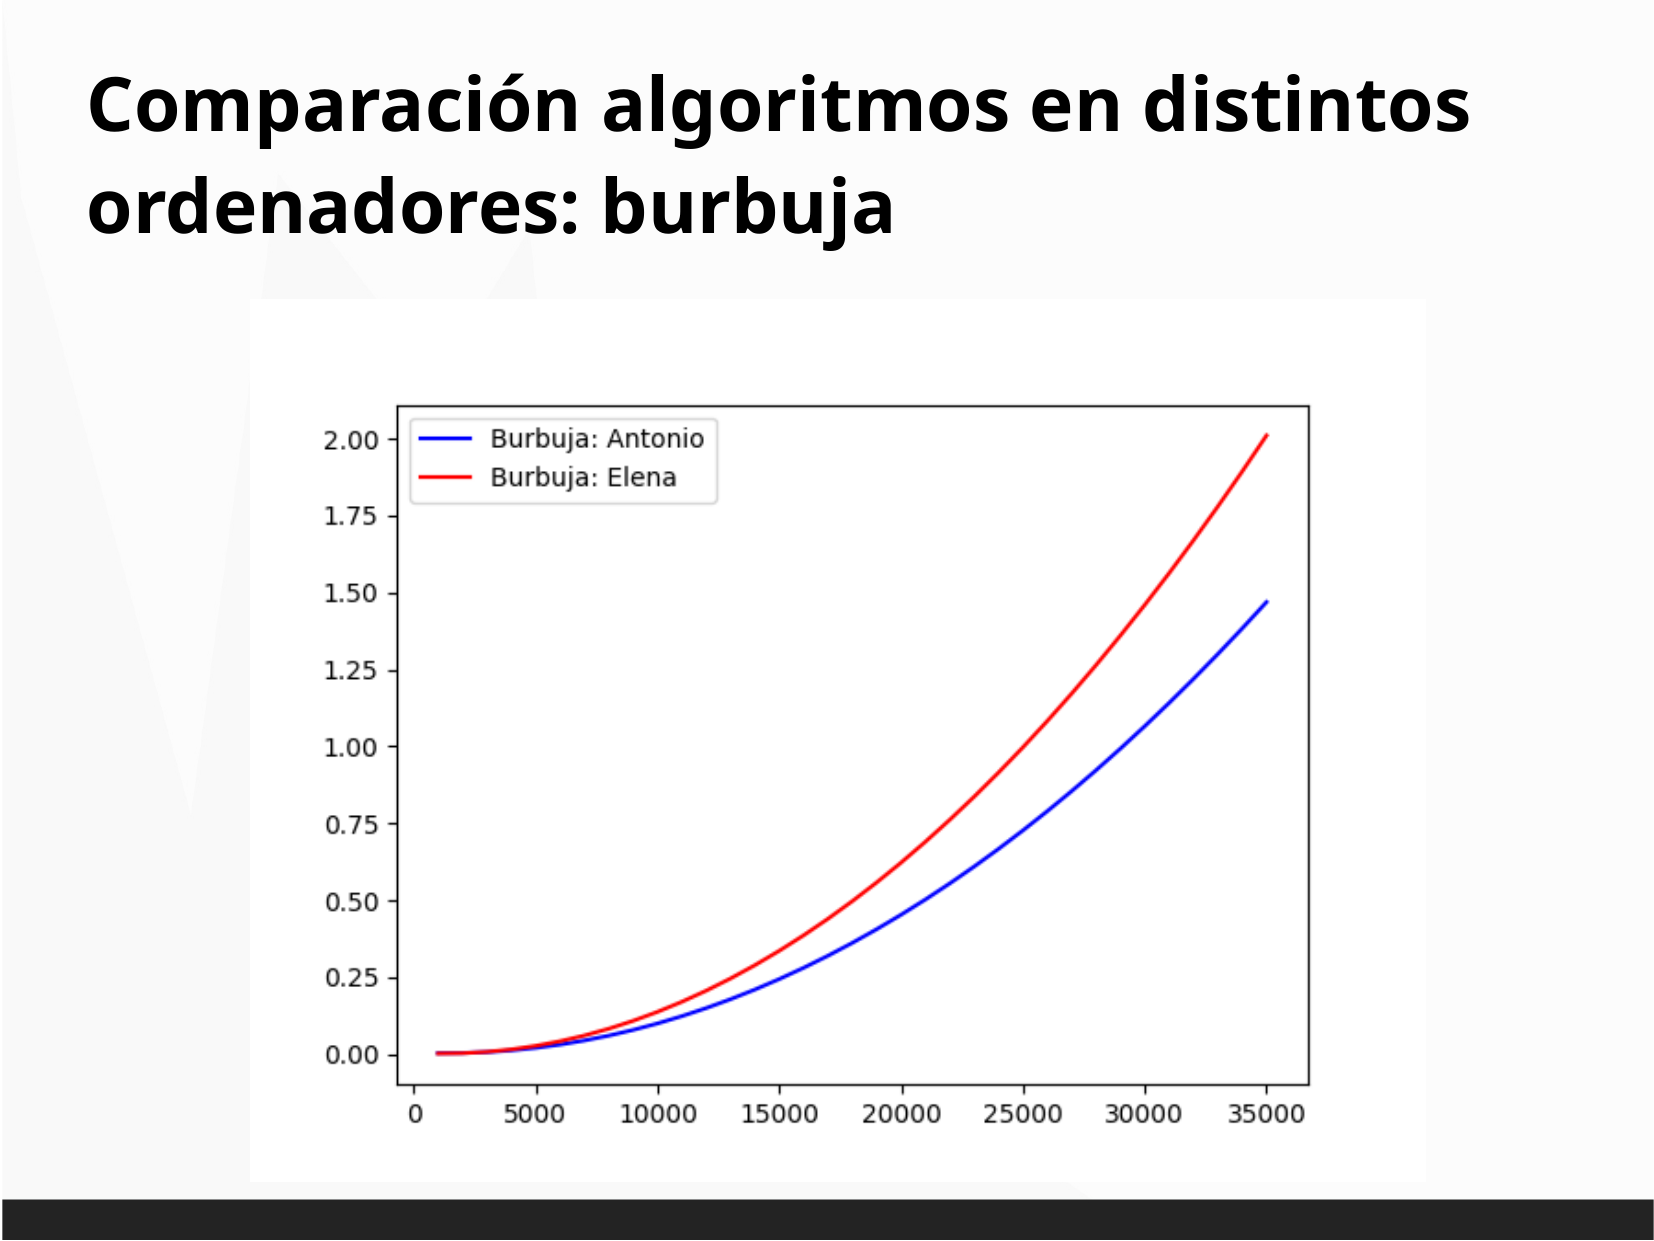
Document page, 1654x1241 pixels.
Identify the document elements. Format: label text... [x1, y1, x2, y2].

picture [2, 0, 1654, 1241]
title Comparación algoritmos en distintos ordenadores: burbuja [86, 6, 1576, 301]
